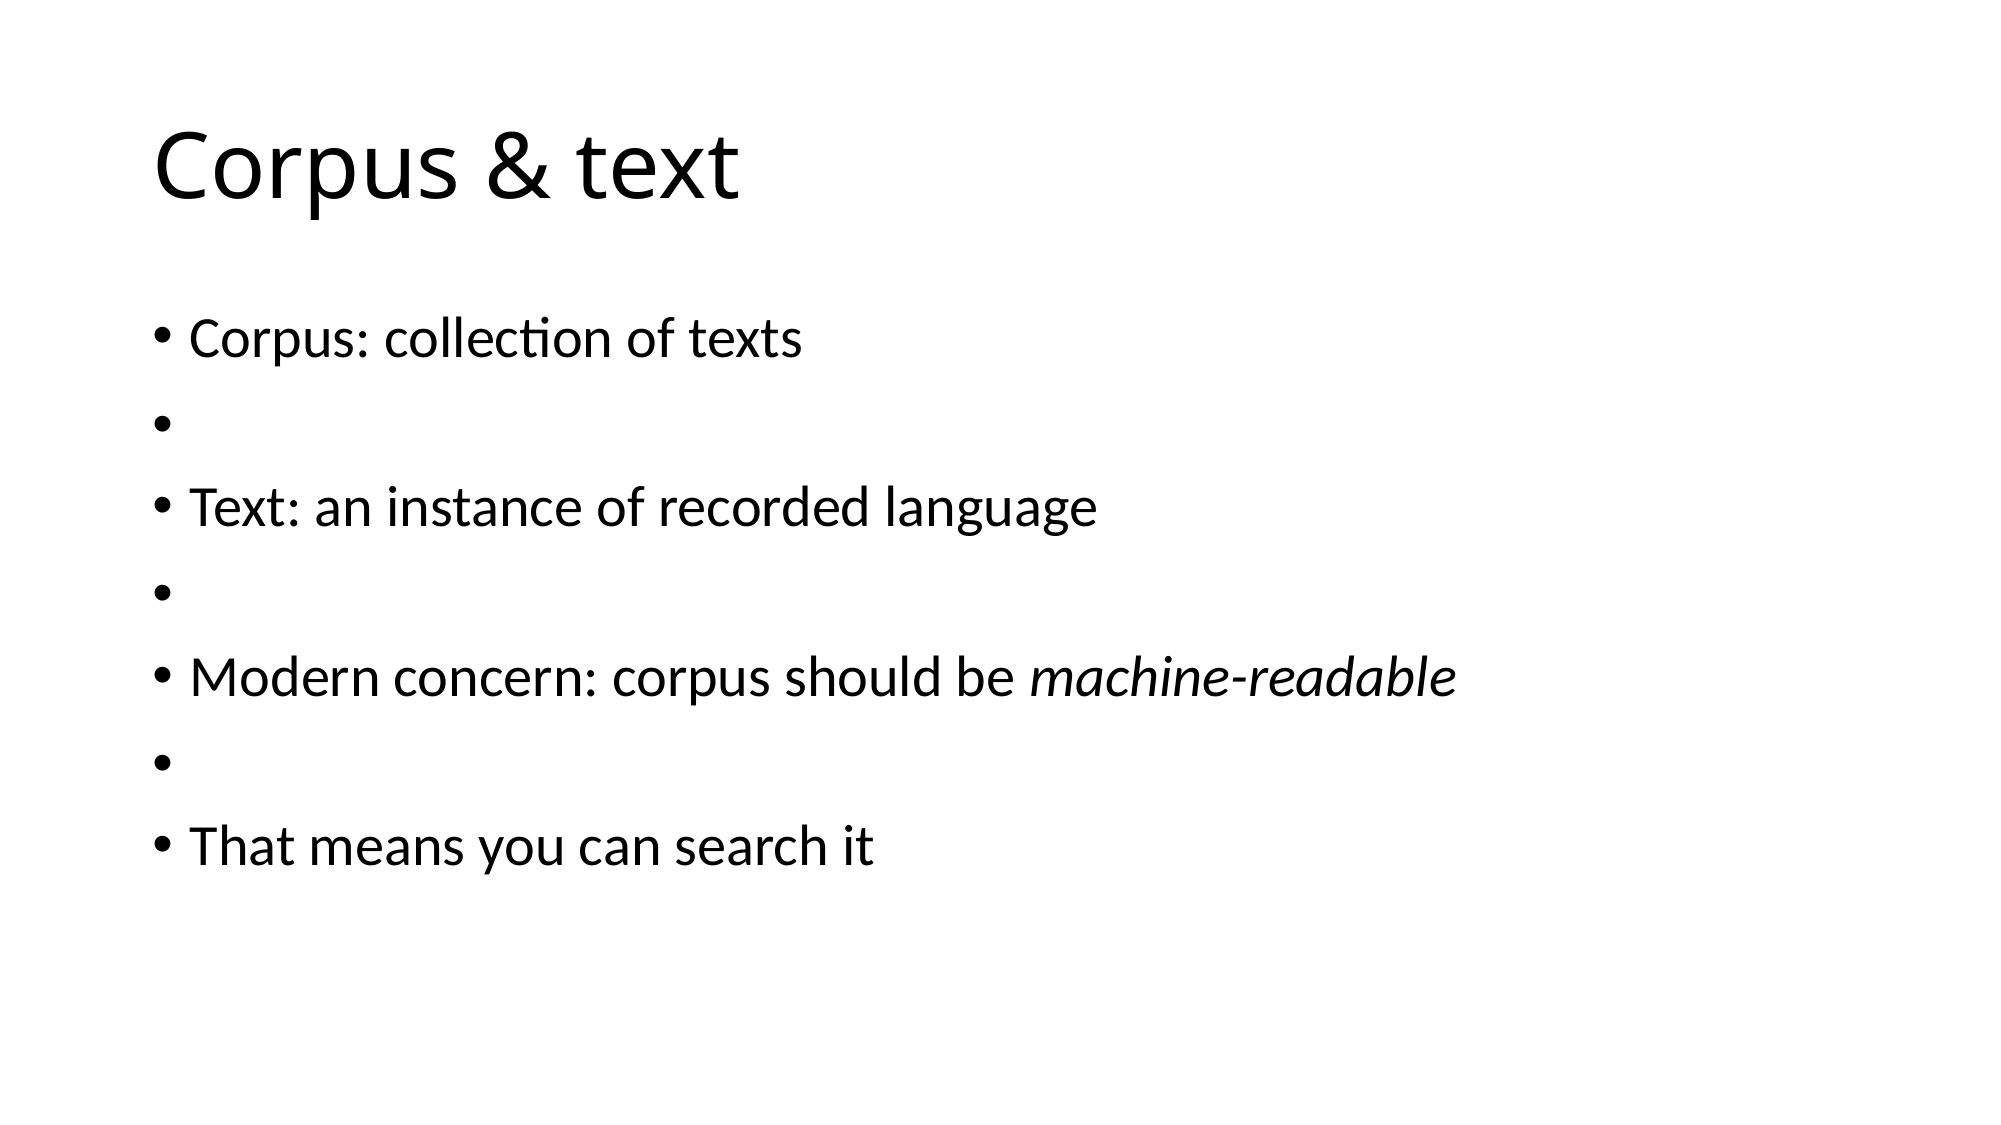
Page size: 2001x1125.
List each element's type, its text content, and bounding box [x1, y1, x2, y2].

list Corpus: collection of texts Text: an instance of recorded language Modern concern: corpus should be machine-readable That means you can search it [137, 299, 1863, 1014]
title Corpus & text [137, 59, 1863, 278]
